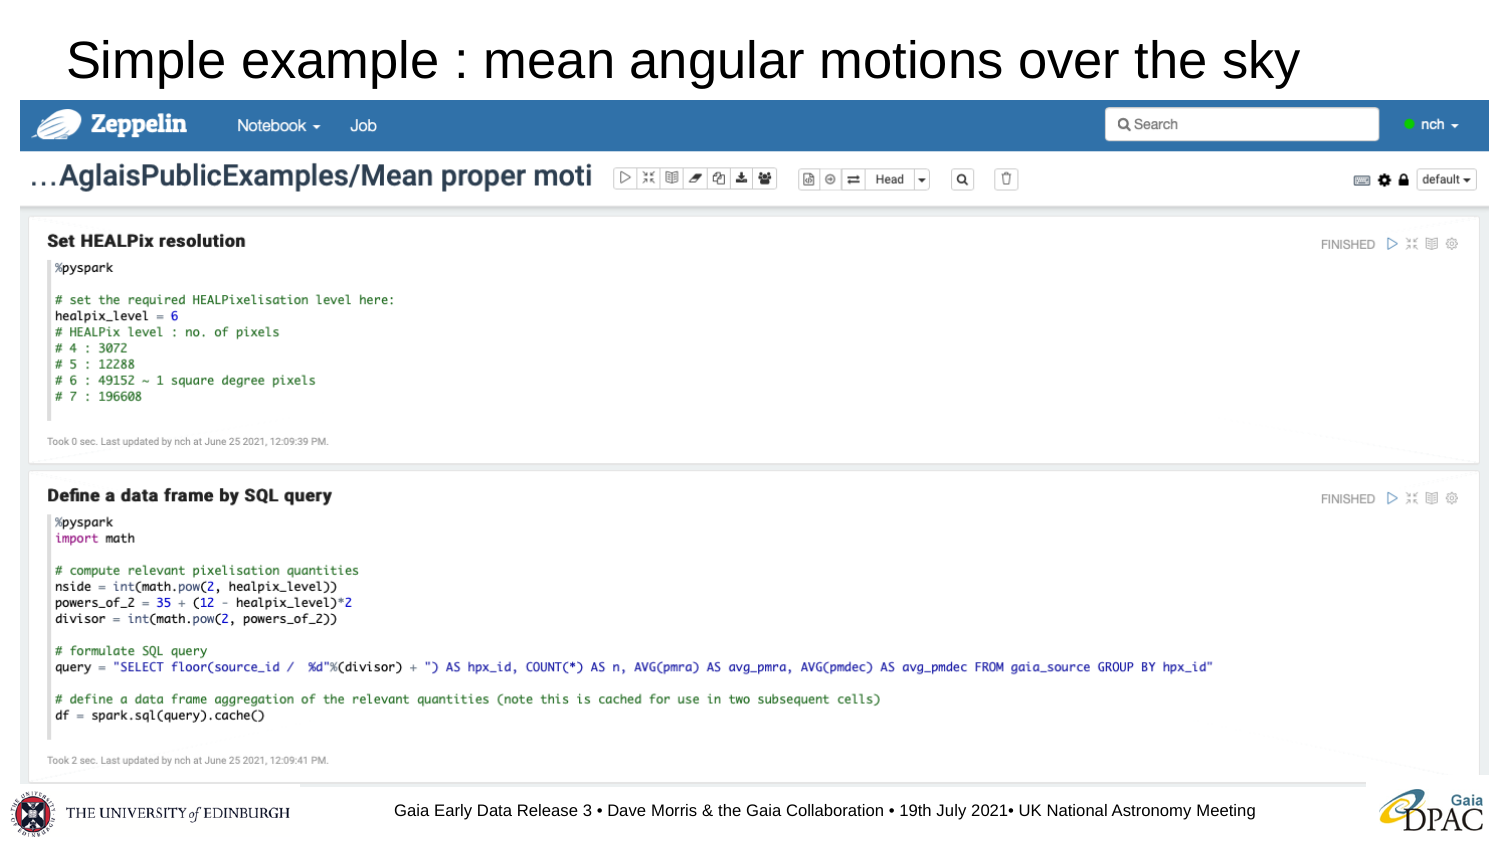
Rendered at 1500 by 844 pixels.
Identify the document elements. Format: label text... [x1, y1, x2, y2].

picture [0, 100, 1500, 844]
text_box Gaia Early Data Release 3 • Dave Morris & the Gaia Collaboration • 19th July 2021• UK National Astronomy Meeting [379, 782, 1300, 836]
title Simple example : mean angular motions over the sky [51, 11, 1449, 100]
